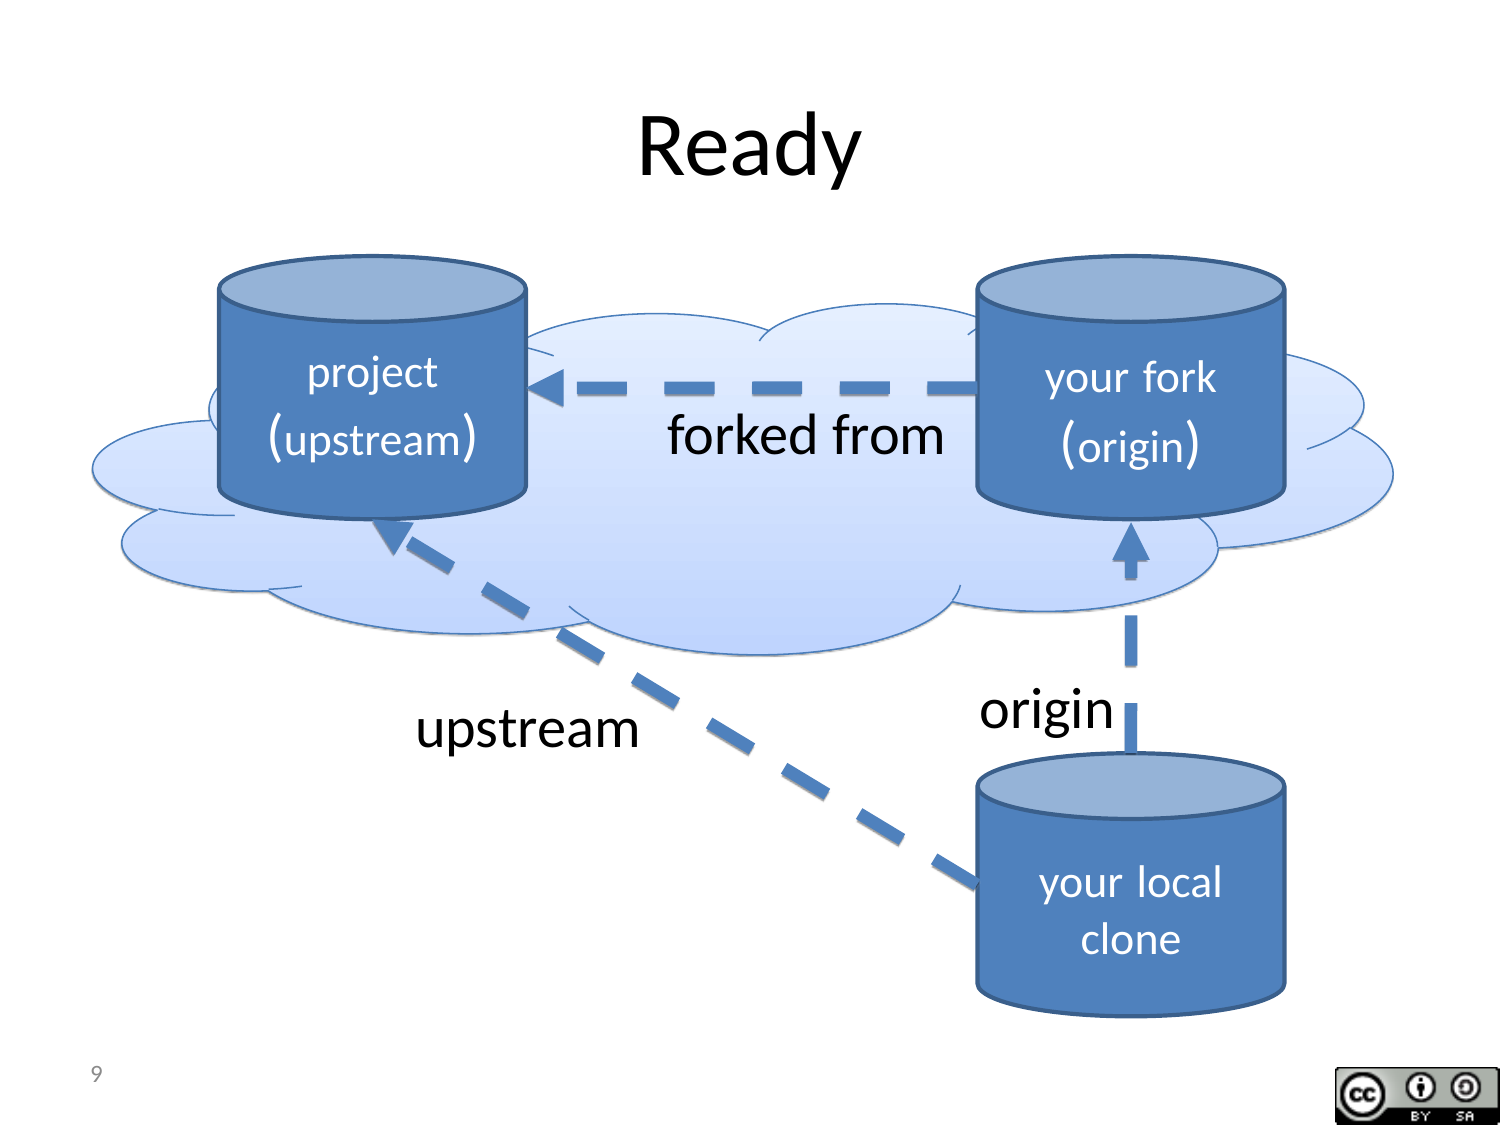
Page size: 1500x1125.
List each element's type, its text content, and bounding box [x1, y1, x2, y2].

text_box your local clone [977, 788, 1285, 1017]
text_box [92, 303, 1394, 655]
text_box origin [890, 663, 1204, 749]
text_box upstream [371, 681, 685, 767]
text_box forked from [604, 388, 1010, 474]
slide_number <number> [75, 1042, 425, 1103]
text_box project (upstream) [218, 290, 526, 520]
title Ready [75, 45, 1425, 233]
text_box your fork (origin) [977, 291, 1285, 520]
picture [1335, 1067, 1500, 1125]
